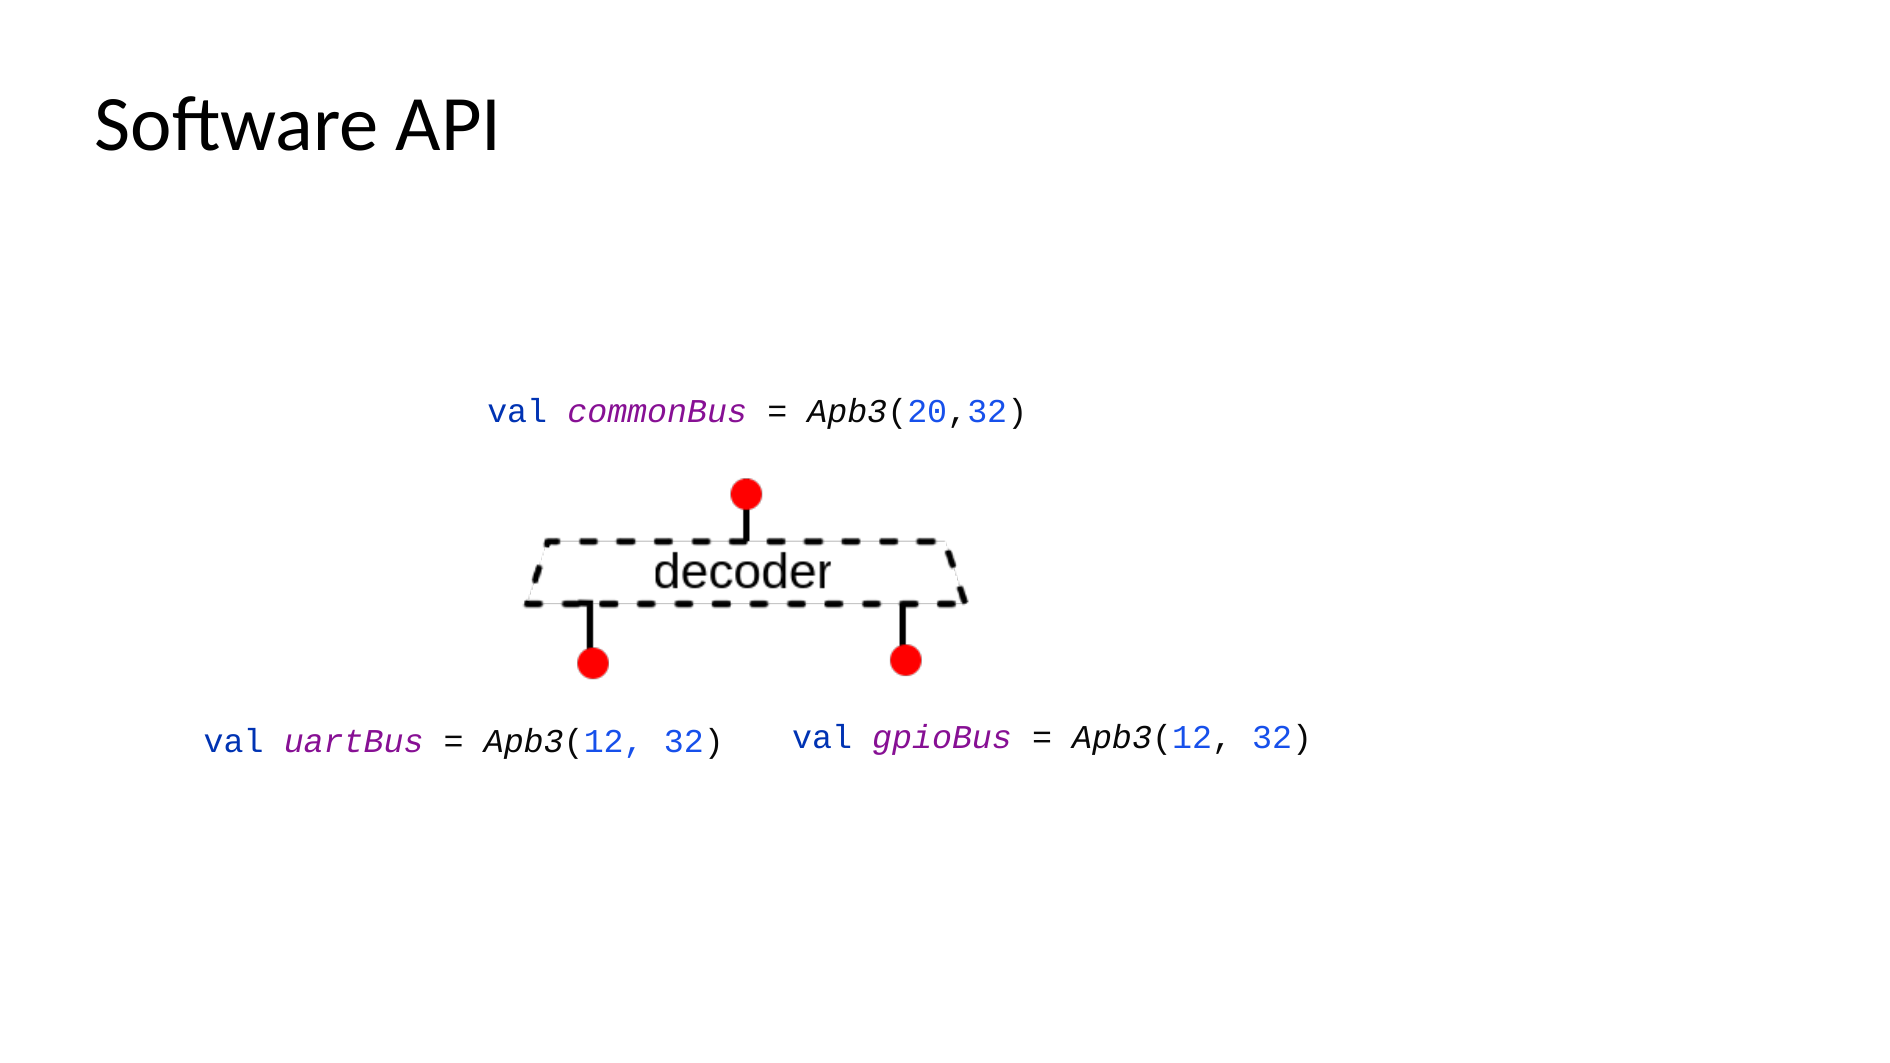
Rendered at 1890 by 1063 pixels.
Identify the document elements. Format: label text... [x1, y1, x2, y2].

text_box val commonBus = Apb3(20,32) [472, 387, 1196, 591]
text_box val gpioBus = Apb3(12, 32) [806, 713, 1394, 917]
text_box val uartBus = Apb3(12, 32) [188, 680, 806, 922]
picture [462, 413, 1075, 745]
title Software API [94, 42, 1796, 220]
